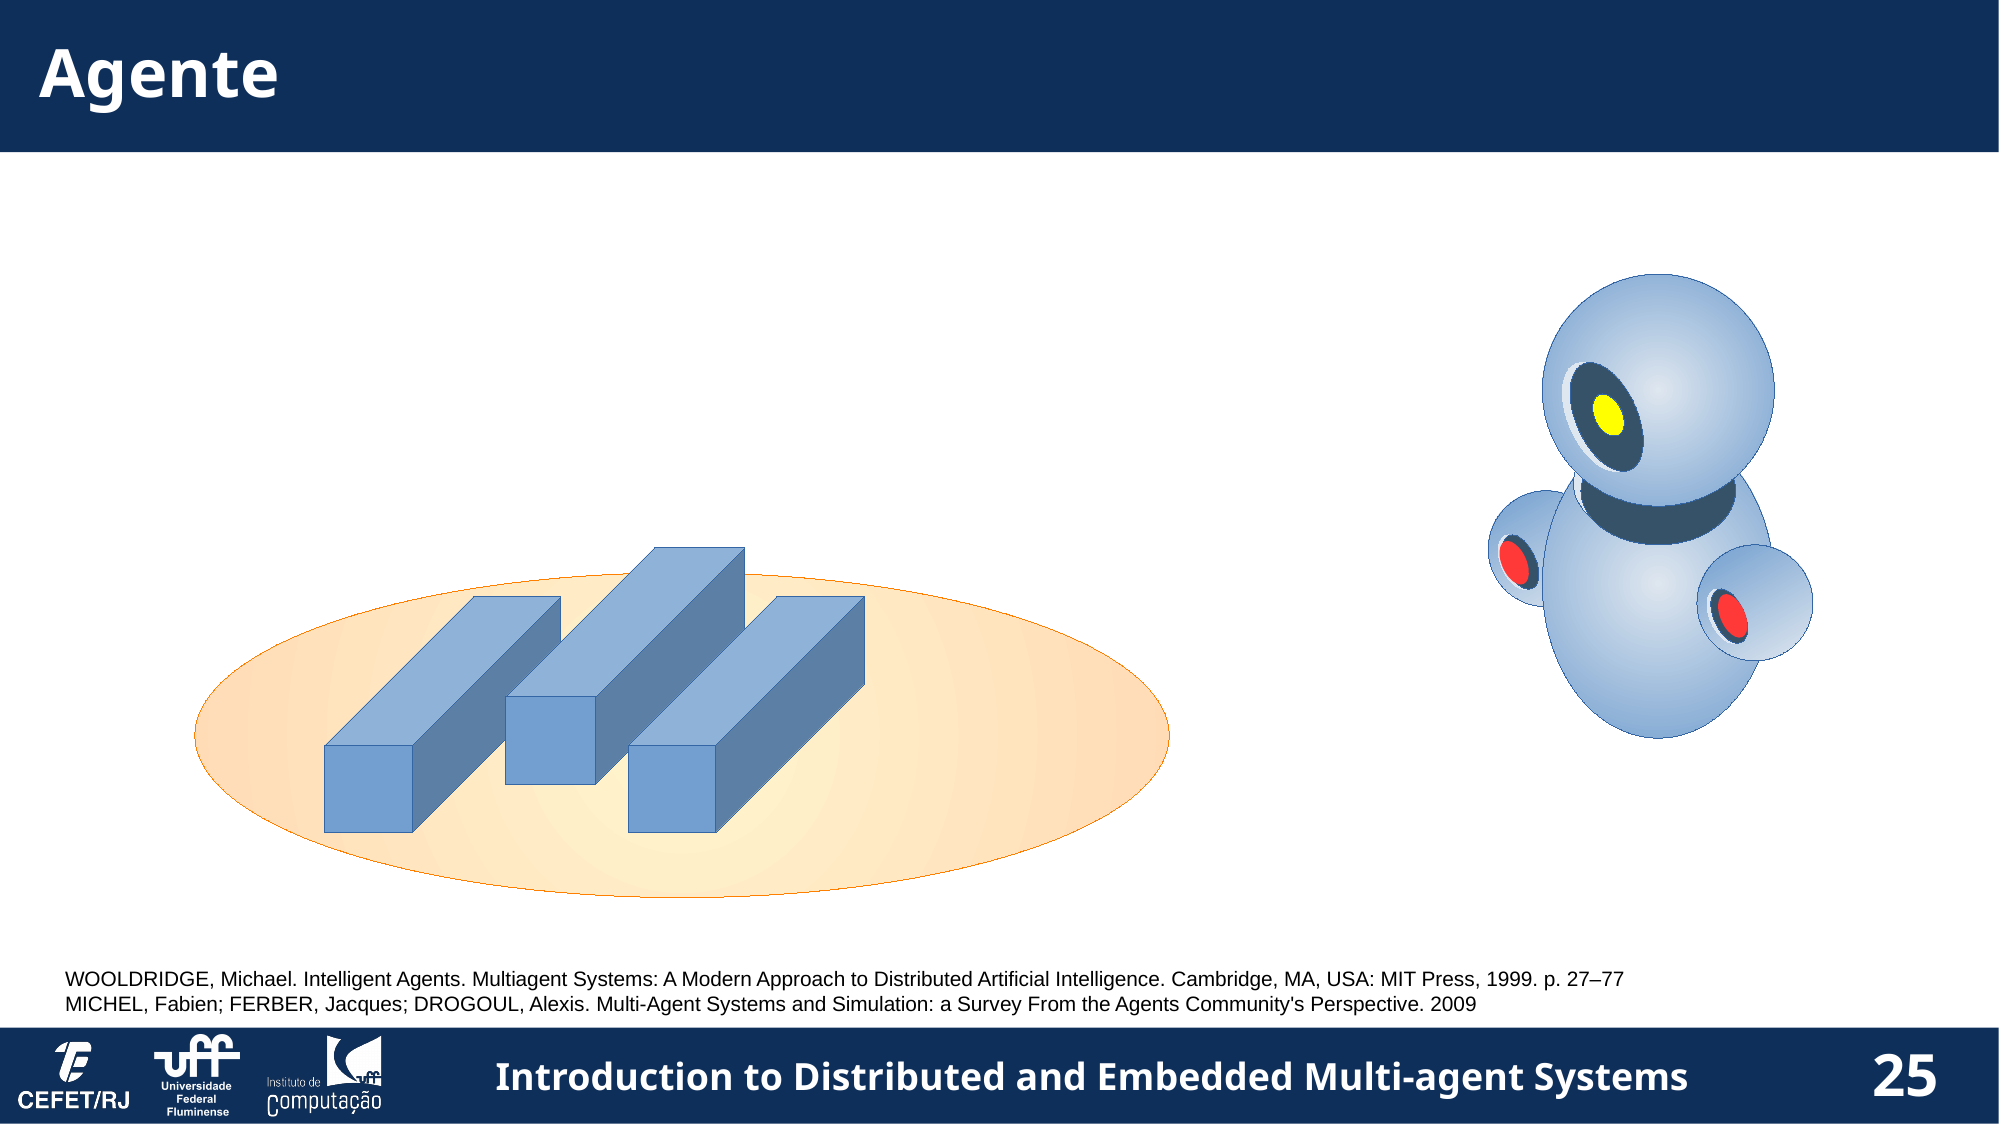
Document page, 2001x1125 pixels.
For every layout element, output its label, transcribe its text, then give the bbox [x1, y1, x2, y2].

text_box [194, 549, 1170, 898]
text_box Agente [25, 23, 1999, 119]
picture [153, 1033, 241, 1121]
text_box WOOLDRIDGE, Michael. Intelligent Agents. Multiagent Systems: A Modern Approach to Distributed Artificial Intelligence. Cambridge, MA, USA: MIT Press, 1999. p. 27–77 MICHEL, Fabien; FERBER, Jacques; DROGOUL, Alexis. Multi-Agent Systems and Simulation: a Survey From the Agents Community's Perspective. 2009 [50, 958, 1969, 1024]
picture [265, 1033, 383, 1117]
picture [18, 1021, 129, 1125]
text_box [1488, 274, 1813, 739]
